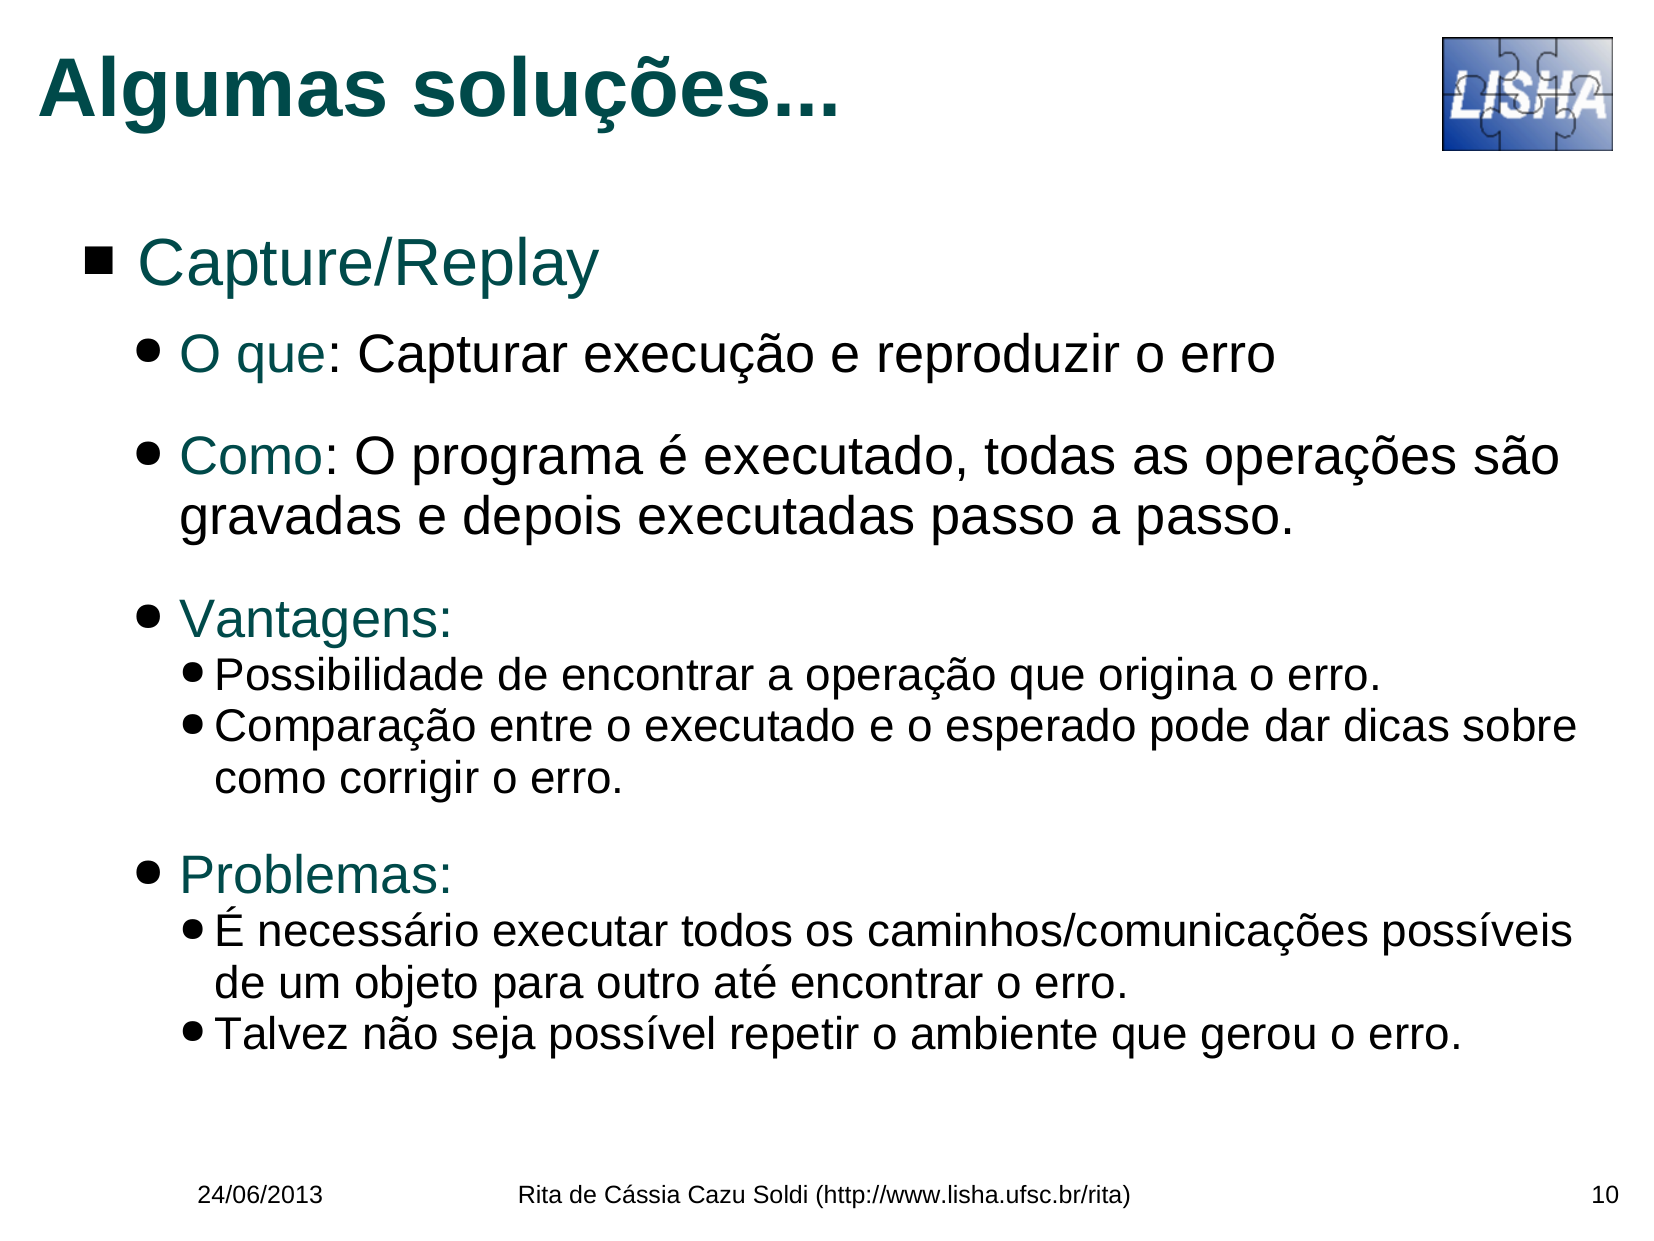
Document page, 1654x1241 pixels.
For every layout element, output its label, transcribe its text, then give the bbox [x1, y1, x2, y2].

picture [1442, 37, 1613, 151]
title Algumas soluções... [37, 37, 1426, 151]
list Capture/Replay O que: Capturar execução e reproduzir o erro Como: O programa é executado, todas as operações são gravadas e depois executadas passo a passo. Vantagens: Possibilidade de encontrar a operação que origina o erro. Comparação entre o executado e o esperado pode dar dicas sobre como corrigir o erro. Problemas: É necessário executar todos os caminhos/comunicações possíveis de um objeto para outro até encontrar o erro. Talvez não seja possível repetir o ambiente que gerou o erro. [37, 225, 1613, 1163]
